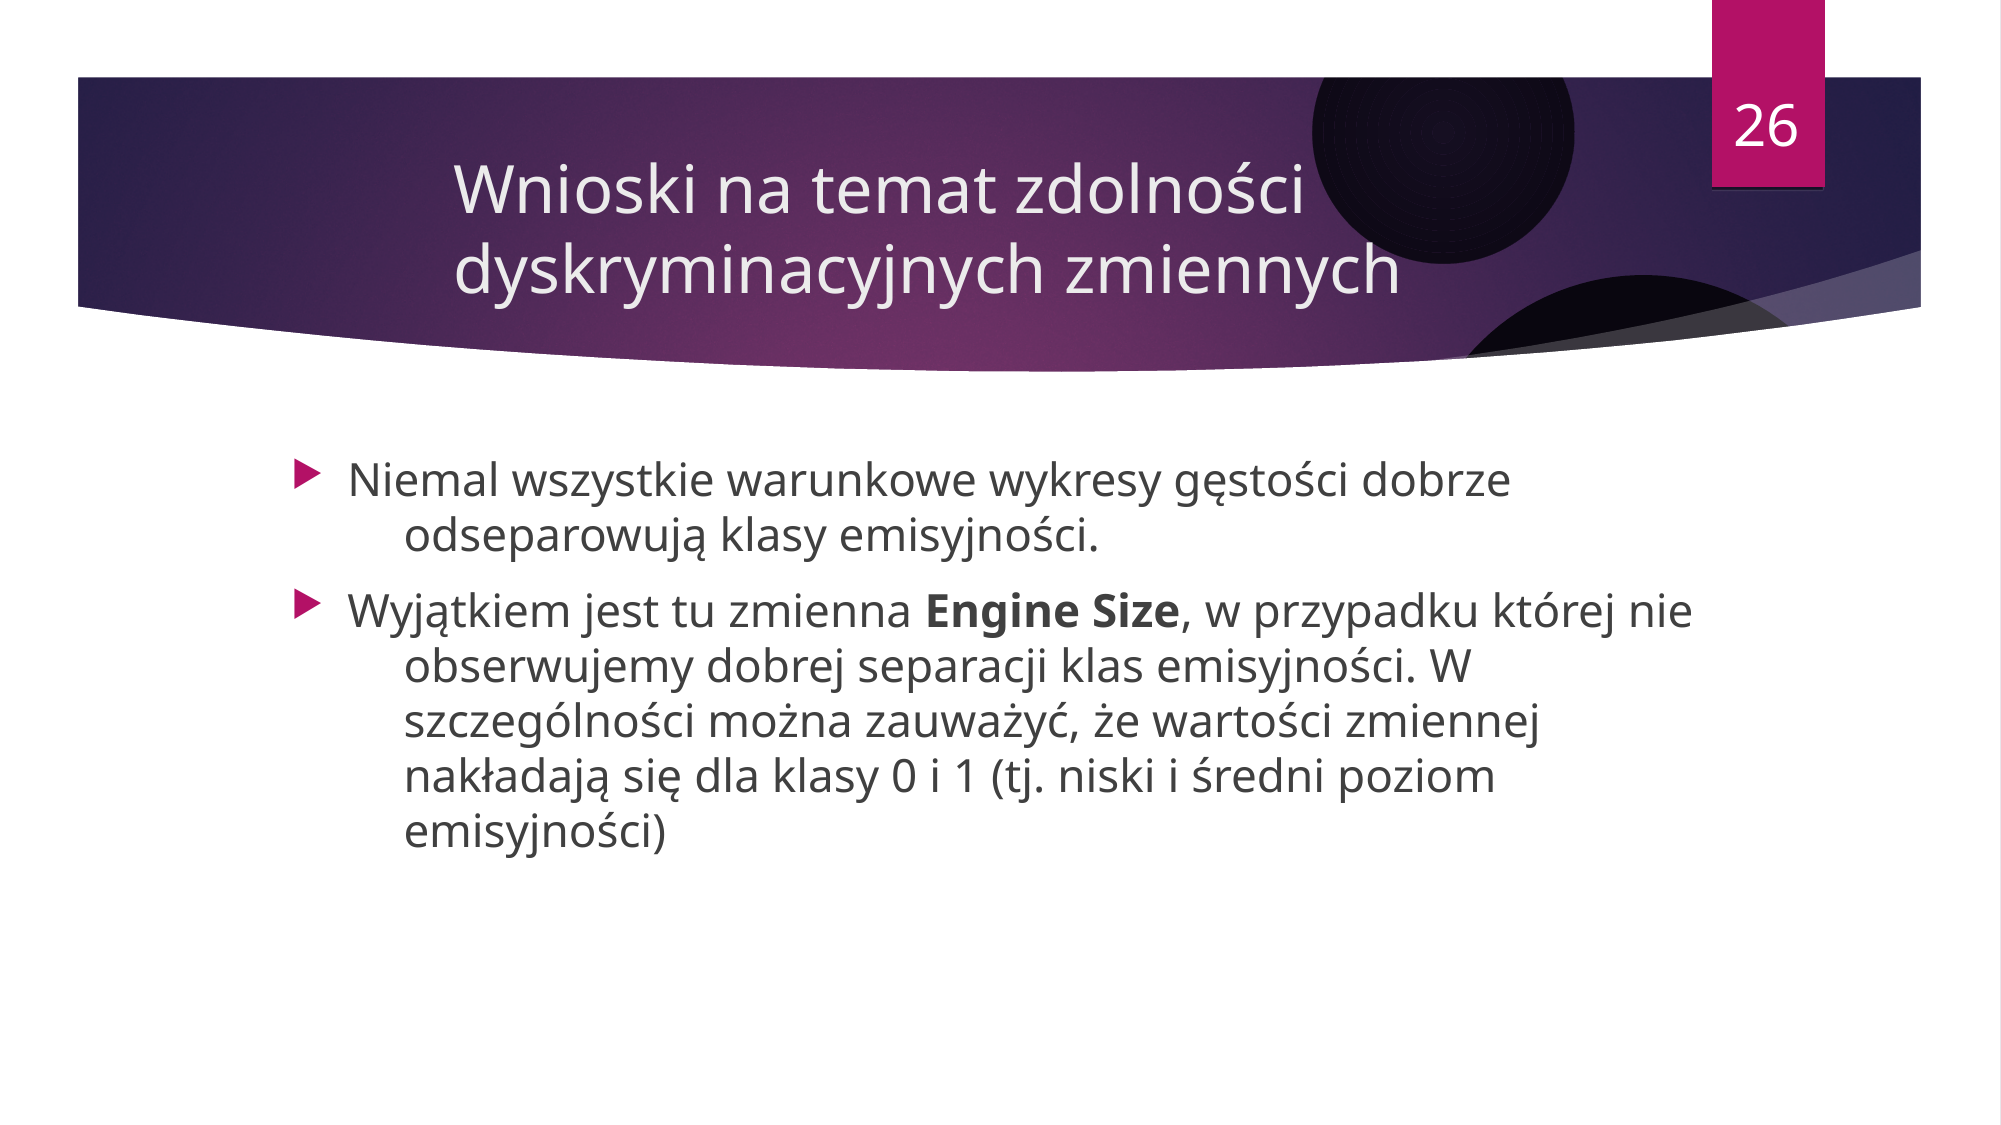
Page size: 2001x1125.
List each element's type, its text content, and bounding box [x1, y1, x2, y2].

title Wnioski na temat zdolności dyskryminacyjnych zmiennych [438, 139, 1562, 310]
list Niemal wszystkie warunkowe wykresy gęstości dobrze odseparowują klasy emisyjności. Wyjątkiem jest tu zmienna Engine Size, w przypadku której nie obserwujemy dobrej separacji klas emisyjności. W szczególności można zauważyć, że wartości zmiennej nakładają się dla klasy 0 i 1 (tj. niski i średni poziom emisyjności) [276, 443, 1724, 933]
text_box [1698, 48, 1836, 175]
